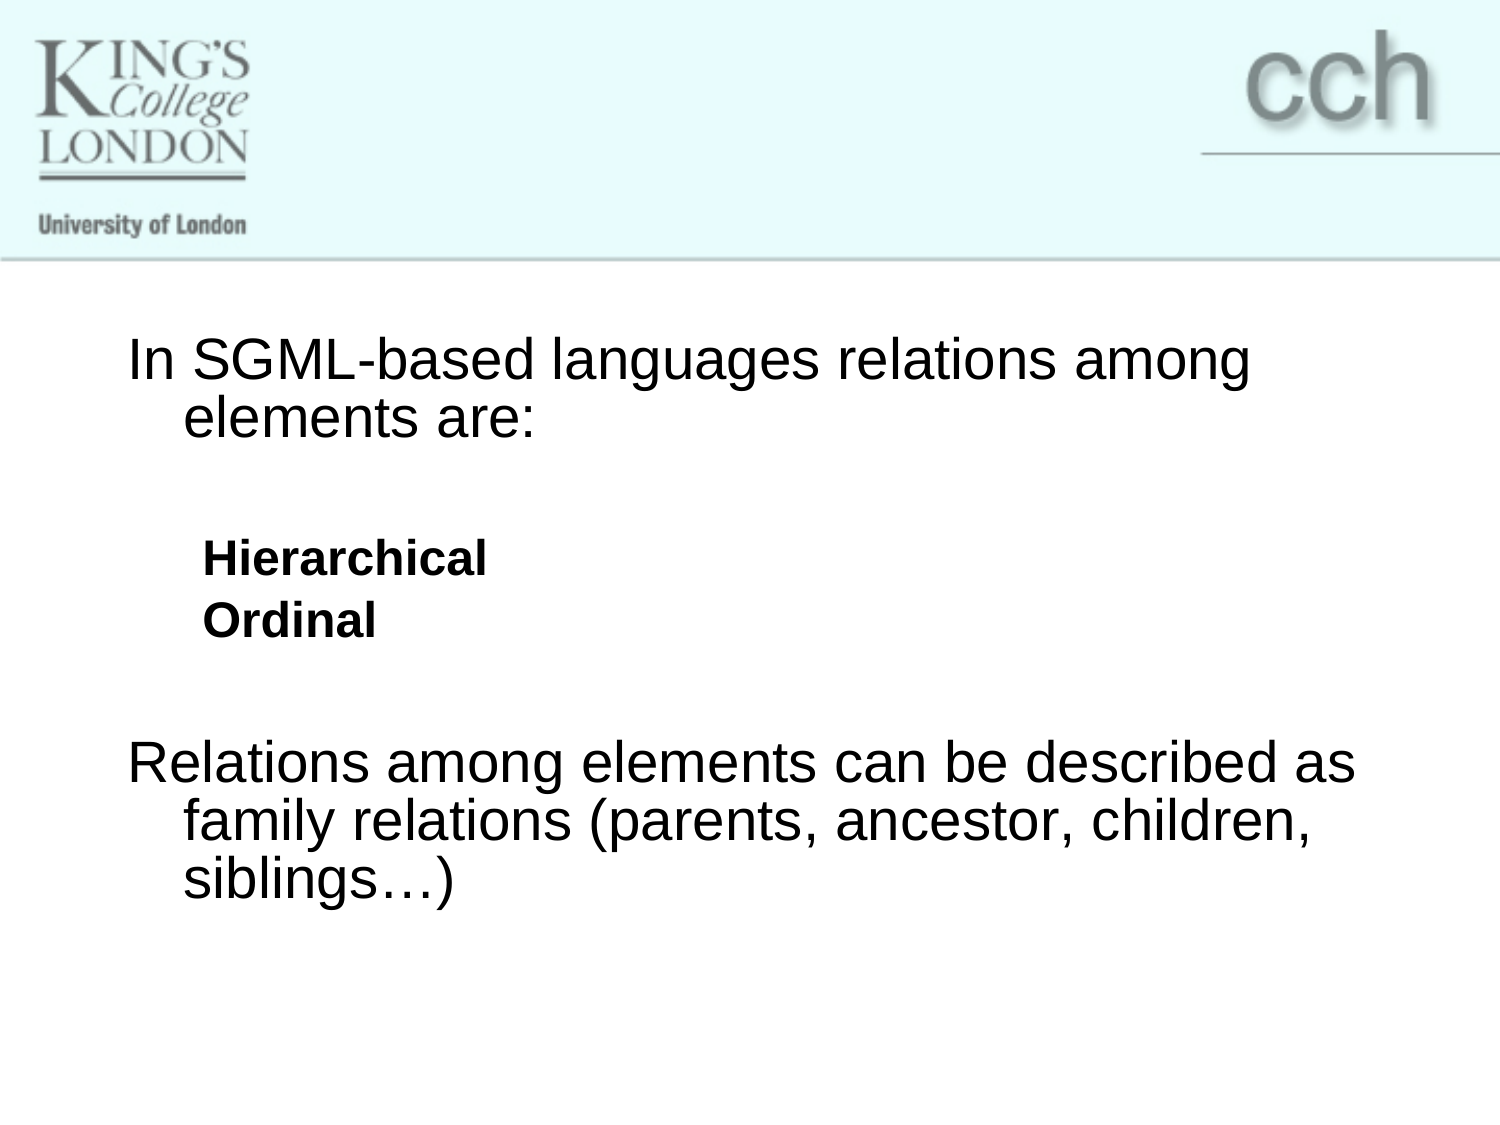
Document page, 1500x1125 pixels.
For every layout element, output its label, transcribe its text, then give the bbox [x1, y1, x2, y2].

picture [0, 0, 1500, 1125]
list In SGML-based languages relations among elements are: Hierarchical Ordinal Relations among elements can be described as family relations (parents, ancestor, children, siblings…) [112, 324, 1388, 1001]
